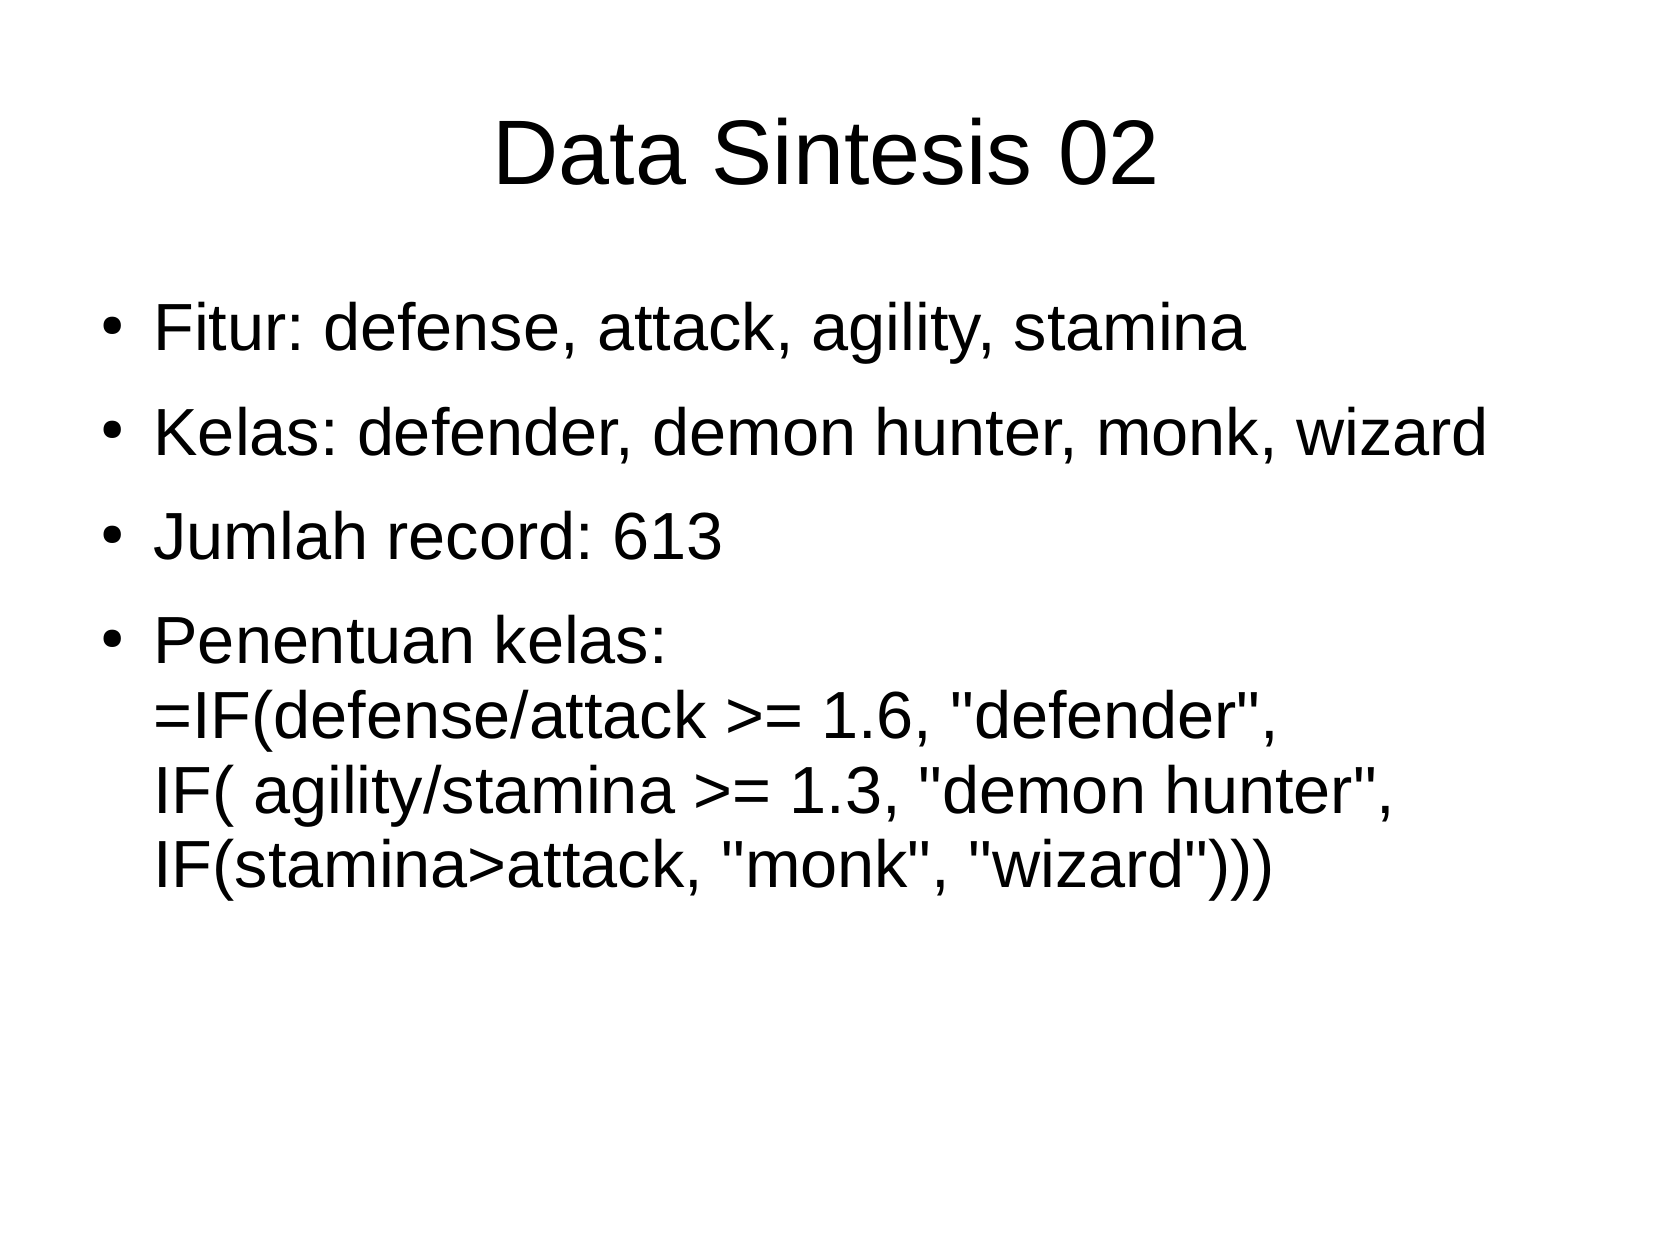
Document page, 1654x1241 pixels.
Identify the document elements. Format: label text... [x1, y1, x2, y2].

list Fitur: defense, attack, agility, stamina Kelas: defender, demon hunter, monk, wizard Jumlah record: 613 Penentuan kelas: =IF(defense/attack >= 1.6, "defender", IF( agility/stamina >= 1.3, "demon hunter", IF(stamina>attack, "monk", "wizard"))) [82, 290, 1571, 1010]
title Data Sintesis 02 [82, 49, 1571, 257]
